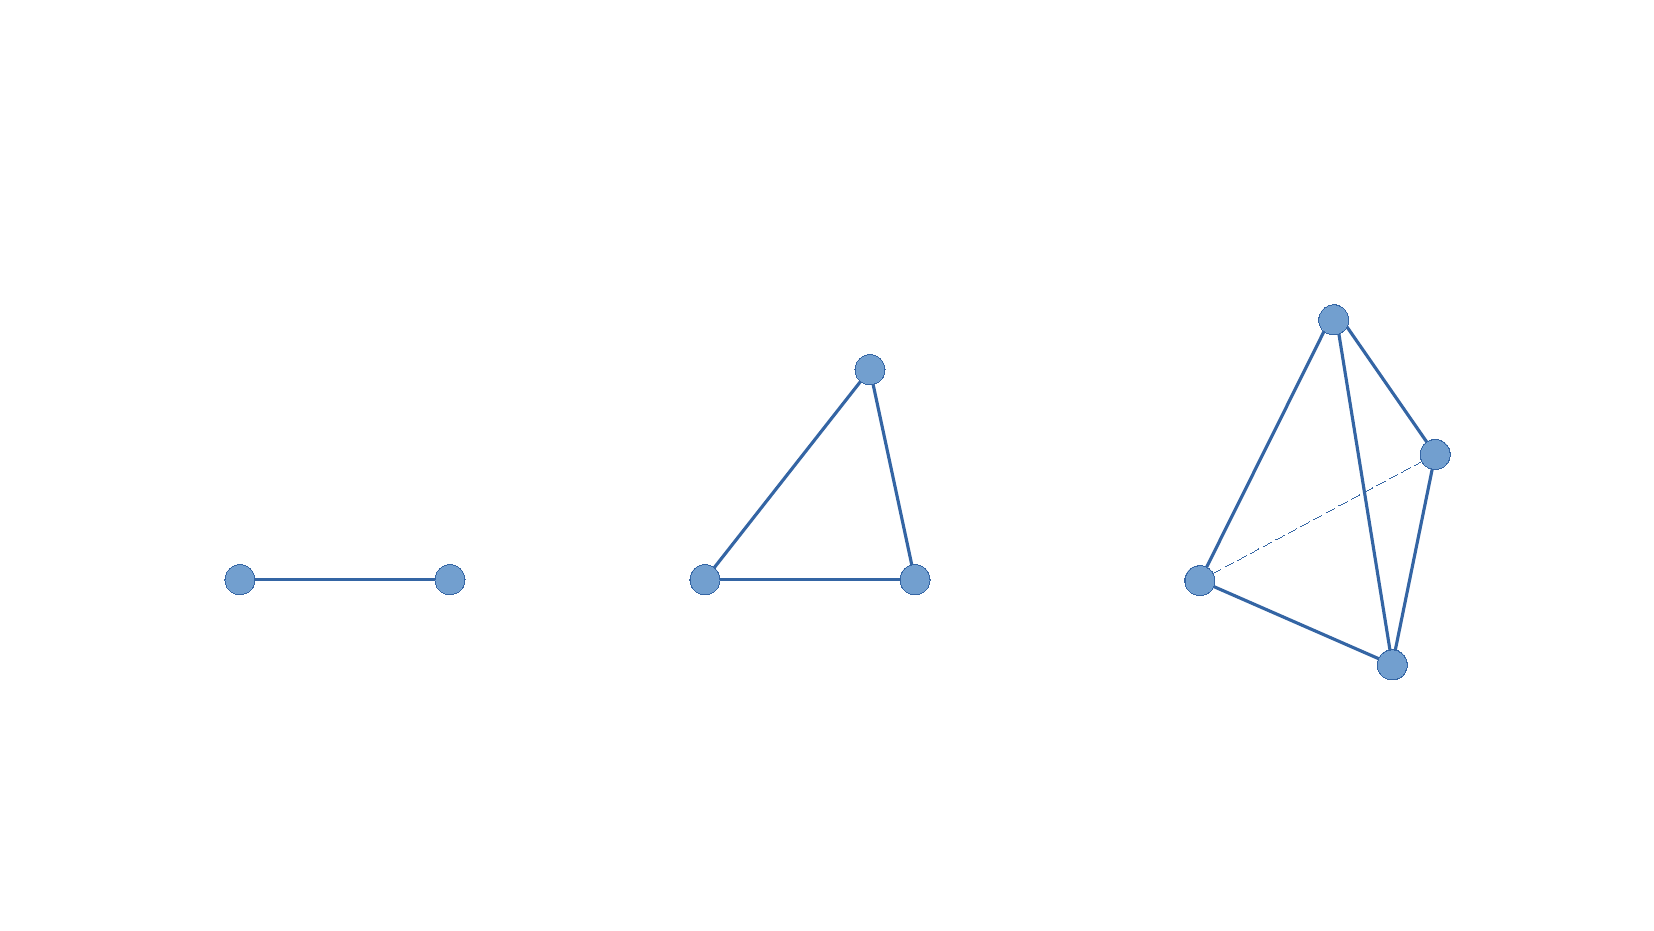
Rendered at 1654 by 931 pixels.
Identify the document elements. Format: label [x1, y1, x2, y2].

text_box [854, 354, 886, 385]
text_box [1377, 649, 1408, 680]
text_box [224, 564, 256, 595]
text_box [1420, 439, 1451, 470]
text_box [1184, 565, 1215, 596]
text_box [434, 564, 466, 595]
text_box [1318, 304, 1349, 335]
text_box [899, 564, 931, 595]
text_box [689, 564, 721, 595]
